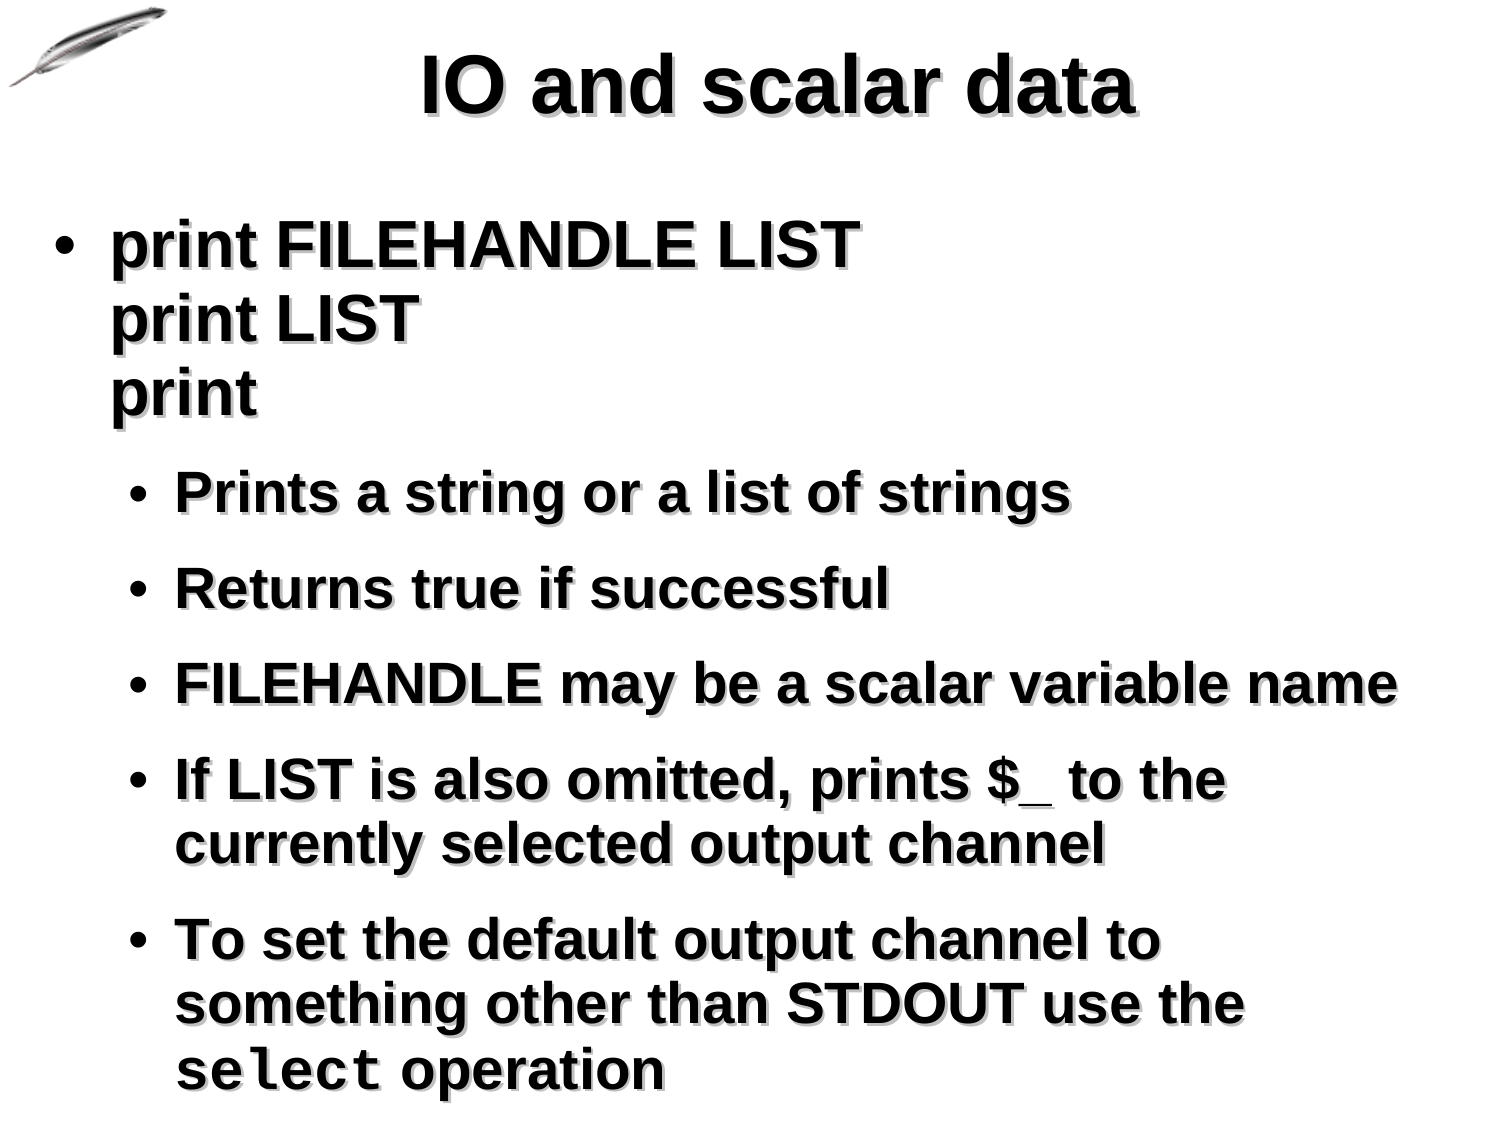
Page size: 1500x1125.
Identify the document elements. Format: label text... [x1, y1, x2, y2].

title IO and scalar data [419, 0, 1459, 179]
picture [5, 5, 173, 89]
list print FILEHANDLE LIST print LIST print Prints a string or a list of strings Returns true if successful FILEHANDLE may be a scalar variable name If LIST is also omitted, prints $_ to the currently selected output channel To set the default output channel to something other than STDOUT use the select operation [53, 207, 1447, 1107]
